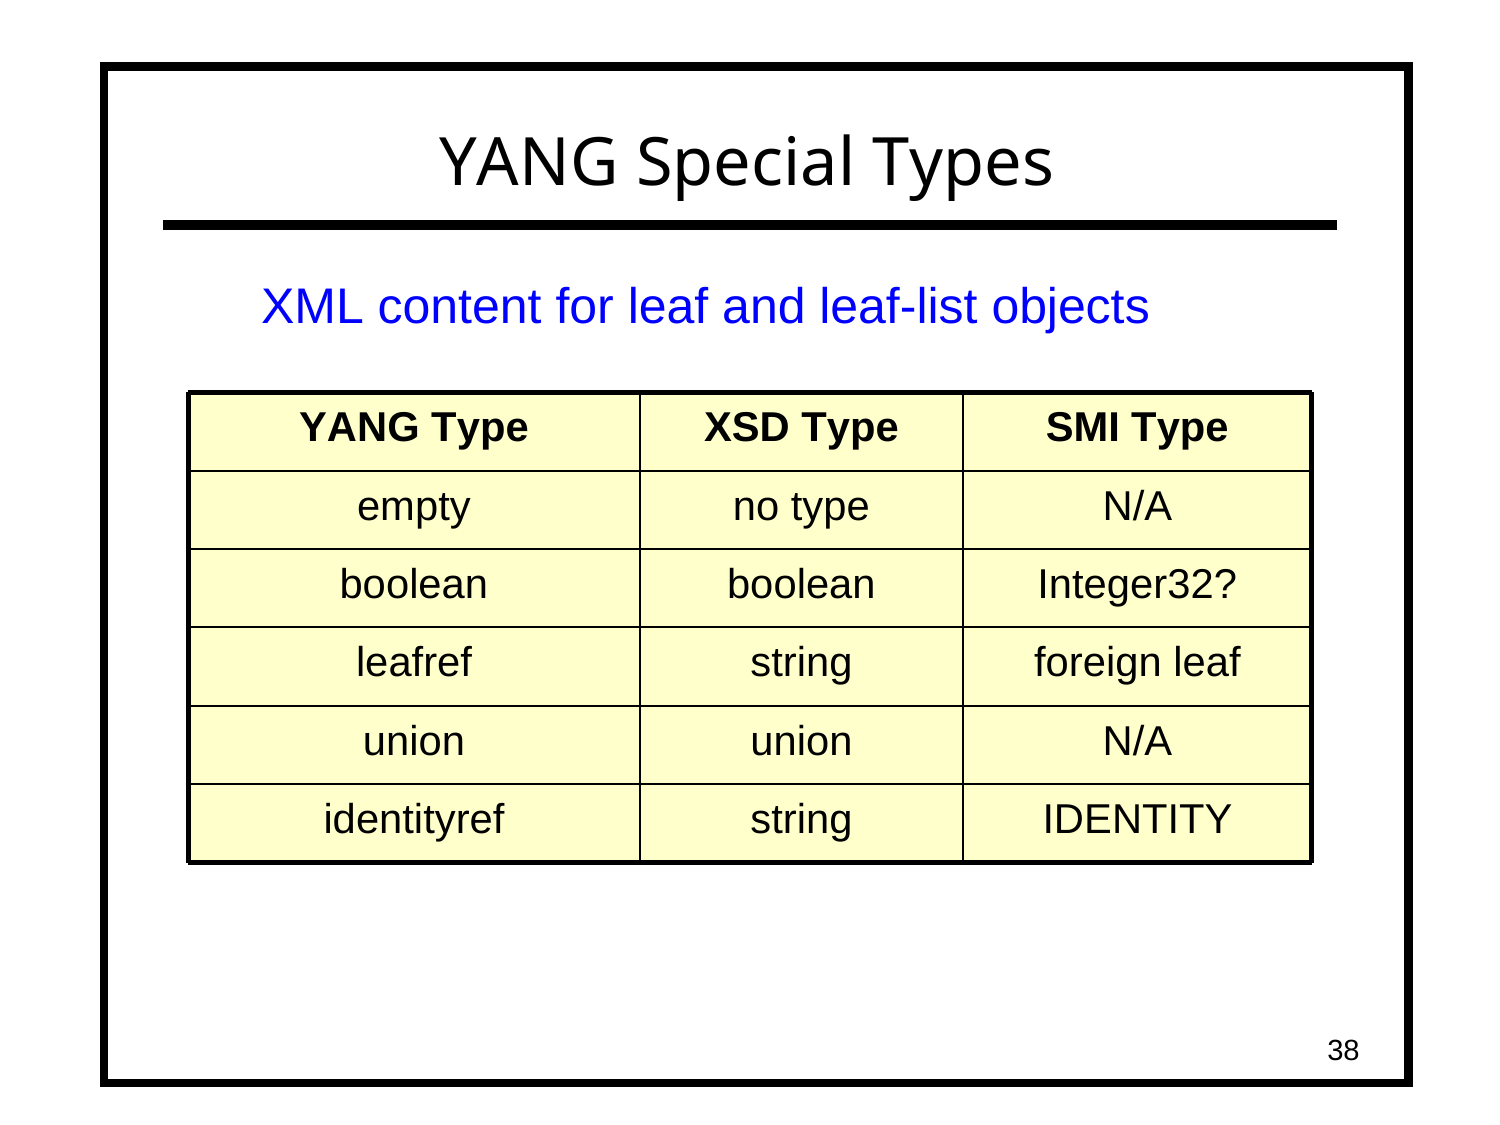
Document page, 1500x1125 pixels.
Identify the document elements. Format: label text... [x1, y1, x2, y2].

text_box foreign leaf [964, 628, 1309, 705]
text_box no type [641, 472, 962, 548]
text_box string [641, 785, 962, 860]
text_box YANG Type [191, 395, 639, 470]
text_box leafref [191, 628, 639, 705]
text_box Integer32? [964, 550, 1309, 626]
text_box boolean [641, 550, 962, 626]
text_box boolean [191, 550, 639, 626]
text_box XSD Type [641, 395, 962, 470]
text_box IDENTITY [964, 785, 1309, 860]
text_box string [641, 628, 962, 705]
text_box identityref [191, 785, 639, 860]
text_box XML content for leaf and leaf-list objects [246, 266, 1174, 342]
text_box union [191, 707, 639, 783]
text_box empty [191, 472, 639, 548]
text_box N/A [964, 472, 1309, 548]
text_box N/A [964, 707, 1309, 783]
text_box union [641, 707, 962, 783]
text_box SMI Type [964, 395, 1309, 470]
title YANG Special Types [162, 74, 1332, 213]
